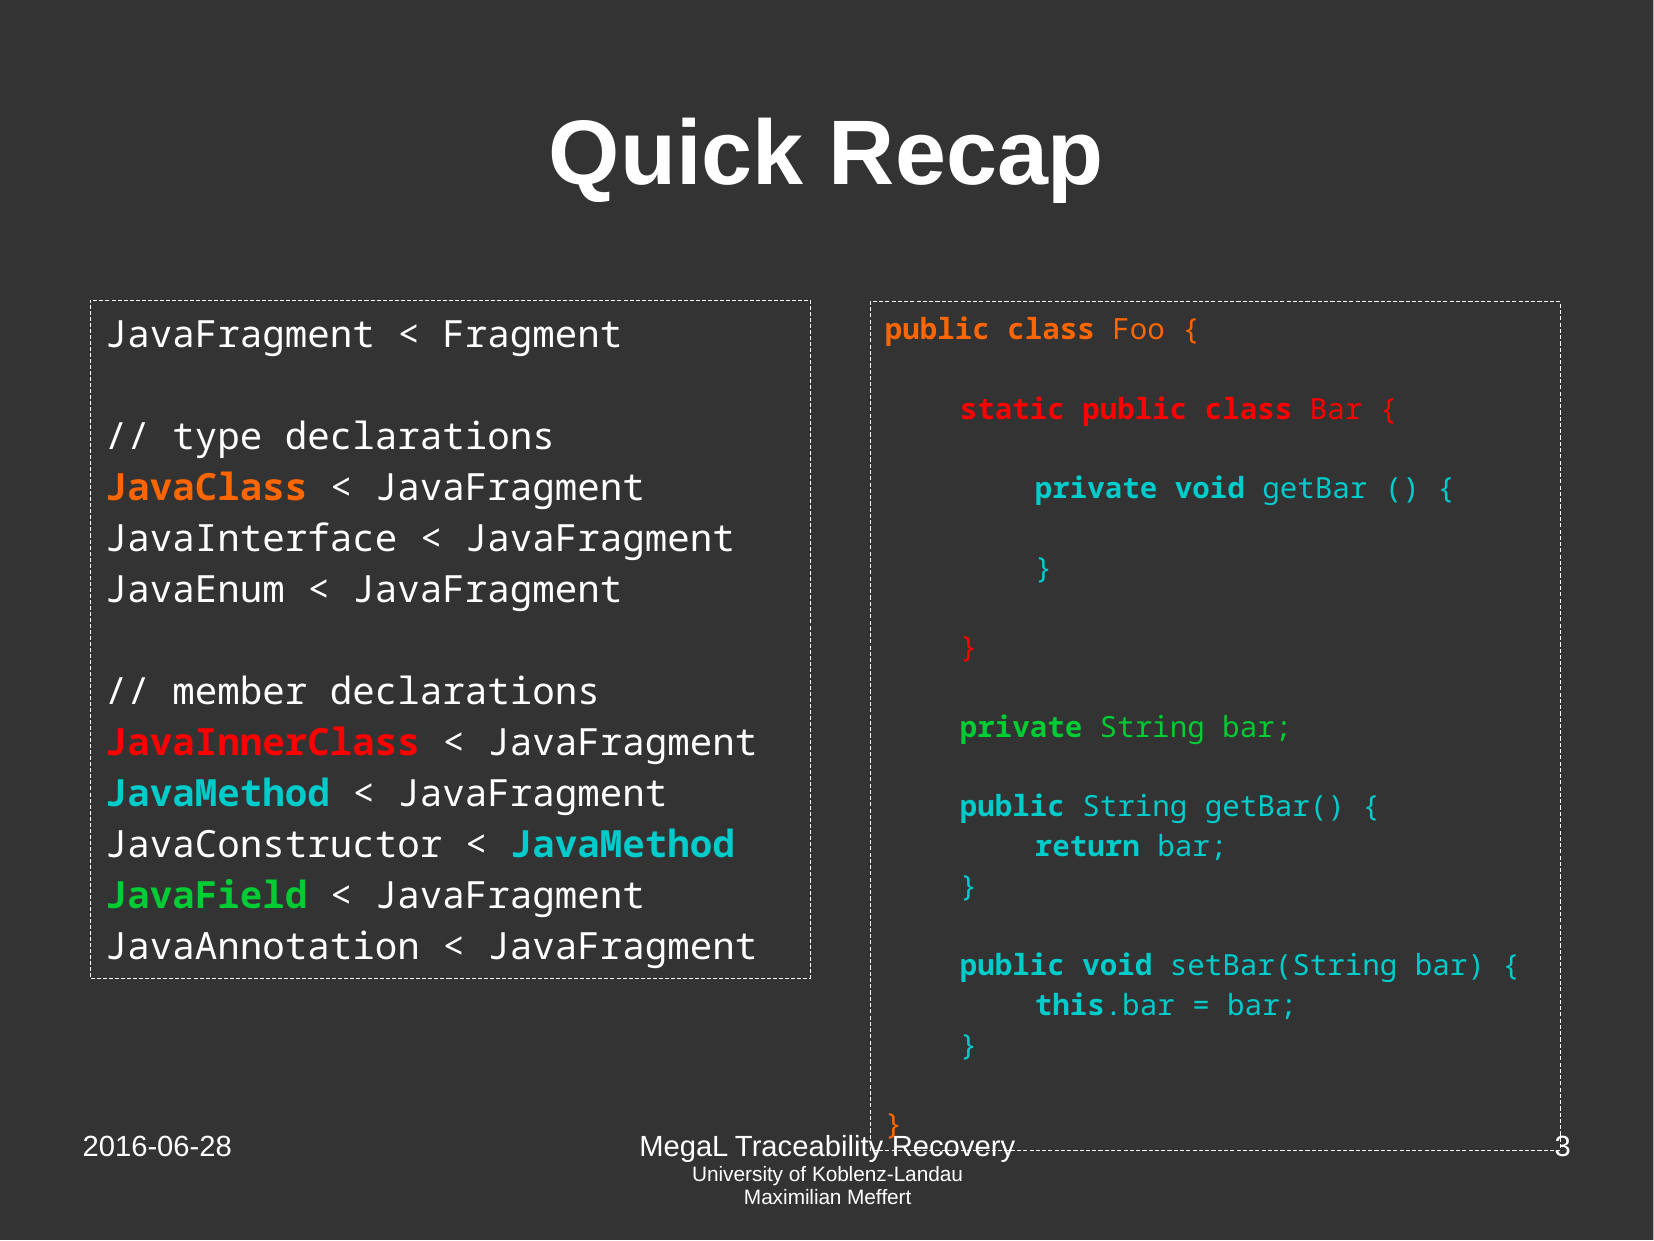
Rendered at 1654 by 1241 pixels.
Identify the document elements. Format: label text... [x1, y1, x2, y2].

title Quick Recap [82, 49, 1571, 257]
text_box public class Foo { static public class Bar { private void getBar () { } } private String bar; public String getBar() { return bar; } public void setBar(String bar) { this.bar = bar; } } [870, 301, 1561, 931]
text_box JavaFragment < Fragment // type declarations JavaClass < JavaFragment JavaInterface < JavaFragment JavaEnum < JavaFragment // member declarations JavaInnerClass < JavaFragment JavaMethod < JavaFragment JavaConstructor < JavaMethod JavaField < JavaFragment JavaAnnotation < JavaFragment [90, 300, 811, 803]
